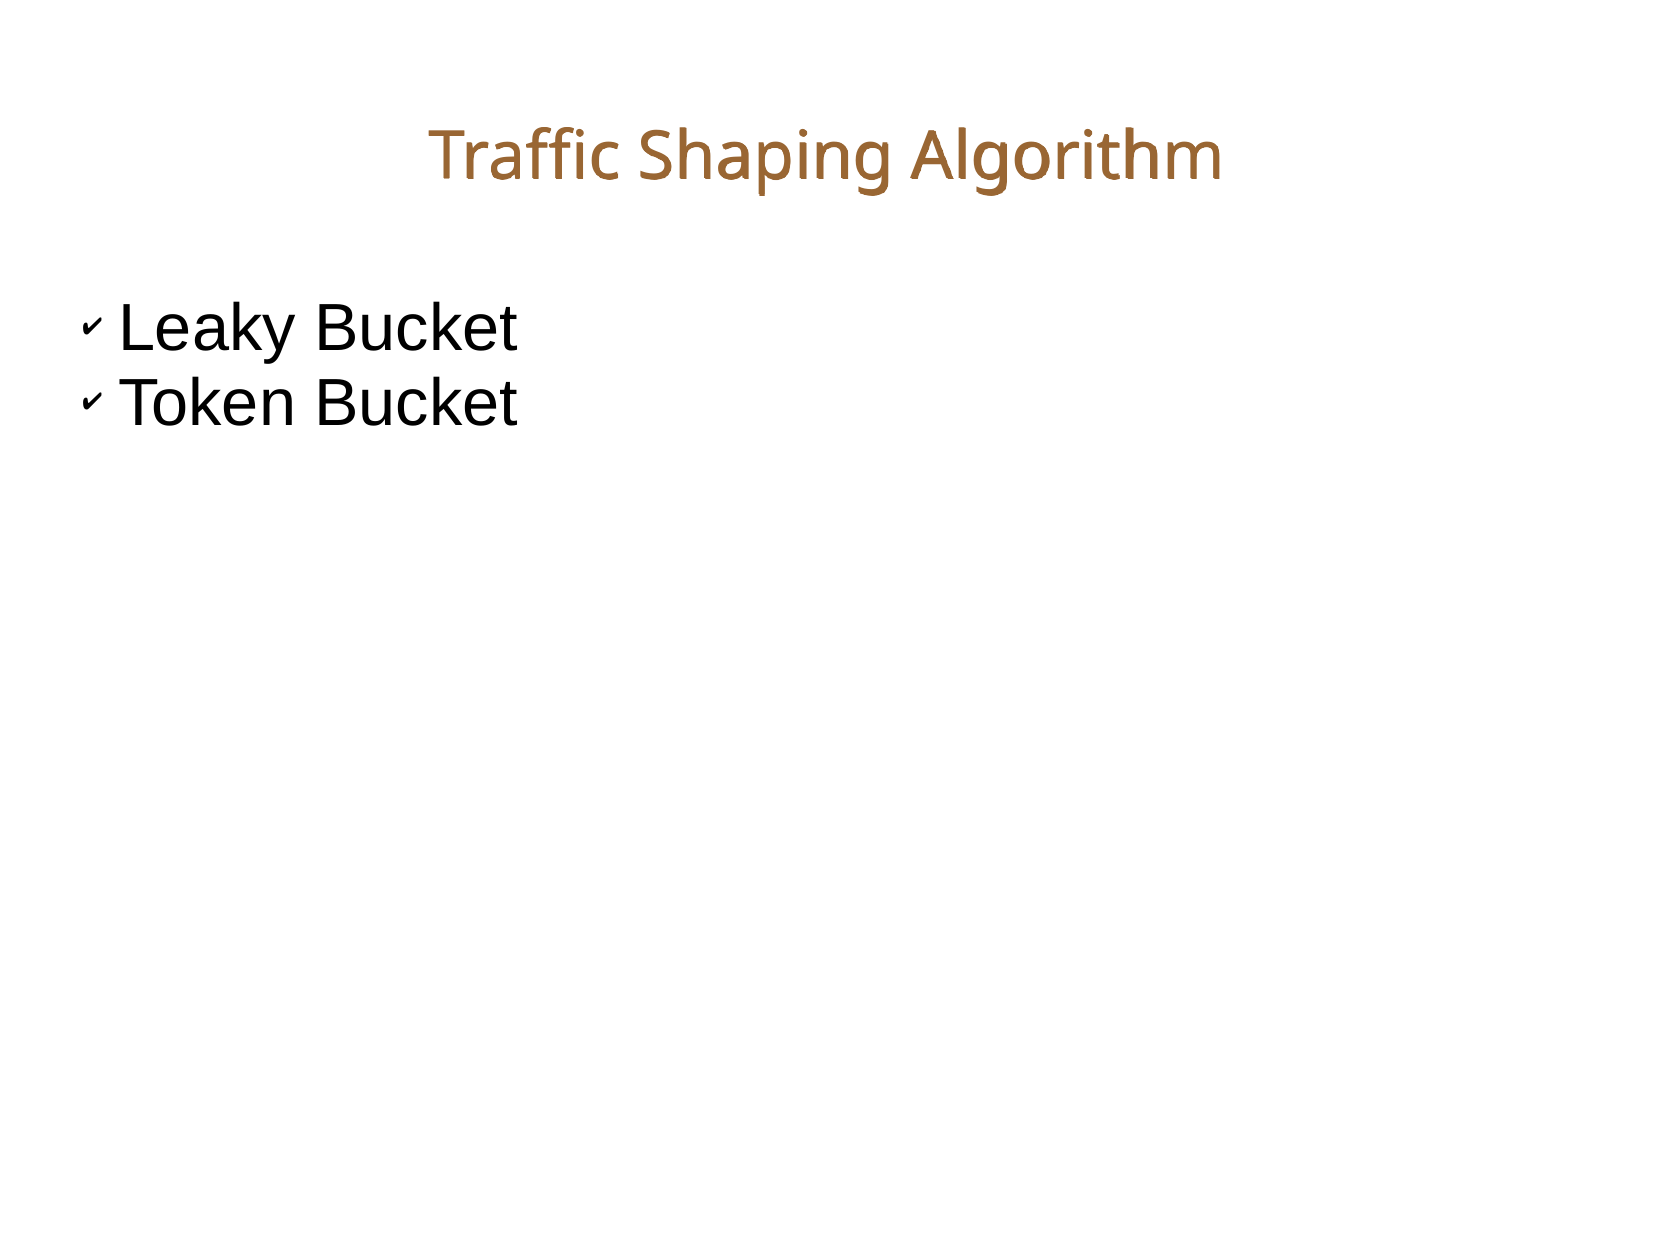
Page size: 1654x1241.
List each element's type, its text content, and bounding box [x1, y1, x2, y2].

subtitle Leaky Bucket Token Bucket [82, 290, 1571, 1010]
title Traffic Shaping Algorithm [82, 49, 1571, 257]
